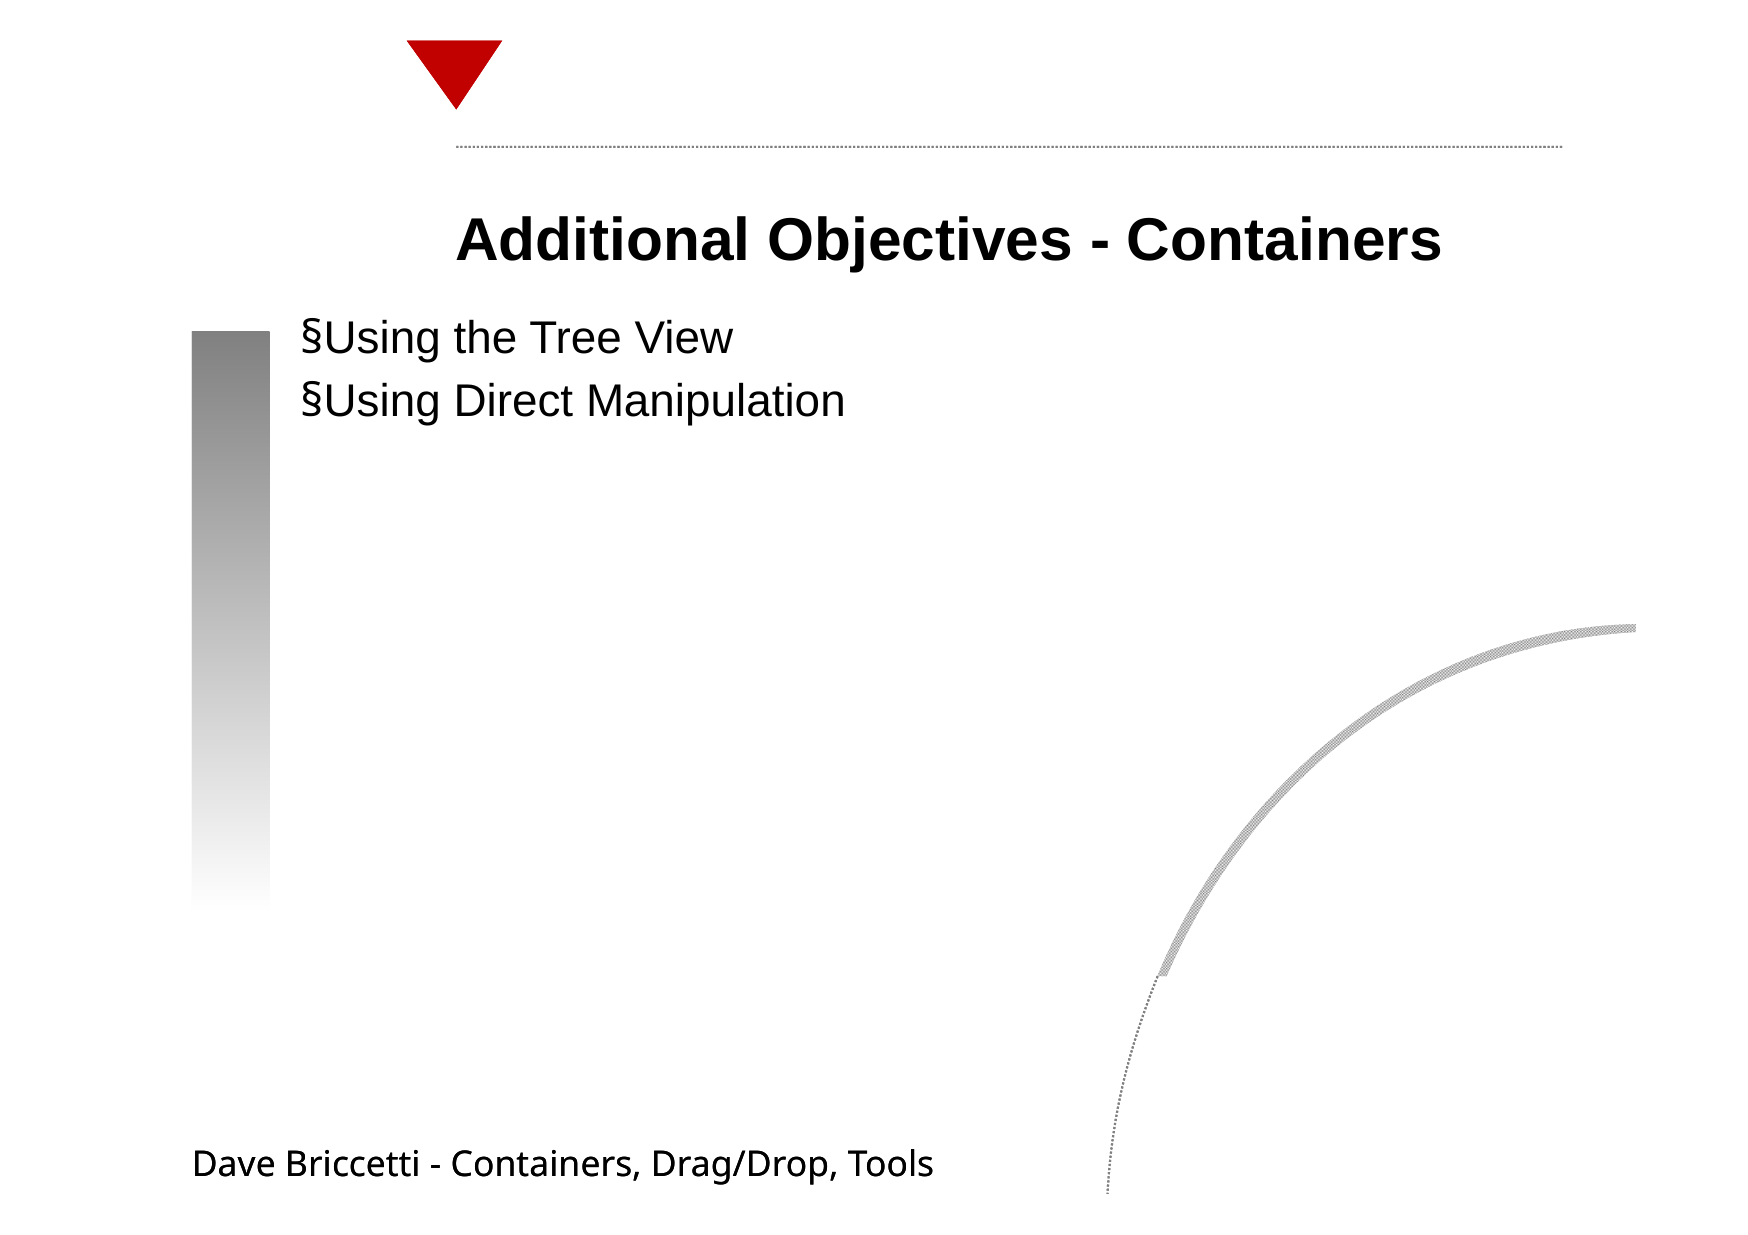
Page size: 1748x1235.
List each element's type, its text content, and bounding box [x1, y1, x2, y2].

text_box Using the Tree View Using Direct Manipulation [300, 307, 1561, 1123]
text_box [192, 332, 269, 911]
text_box [1561, 624, 1636, 642]
text_box Dave Briccetti - Containers, Drag/Drop, Tools [191, 1141, 1505, 1210]
text_box Additional Objectives - Containers [455, 196, 1568, 277]
text_box [406, 40, 503, 110]
